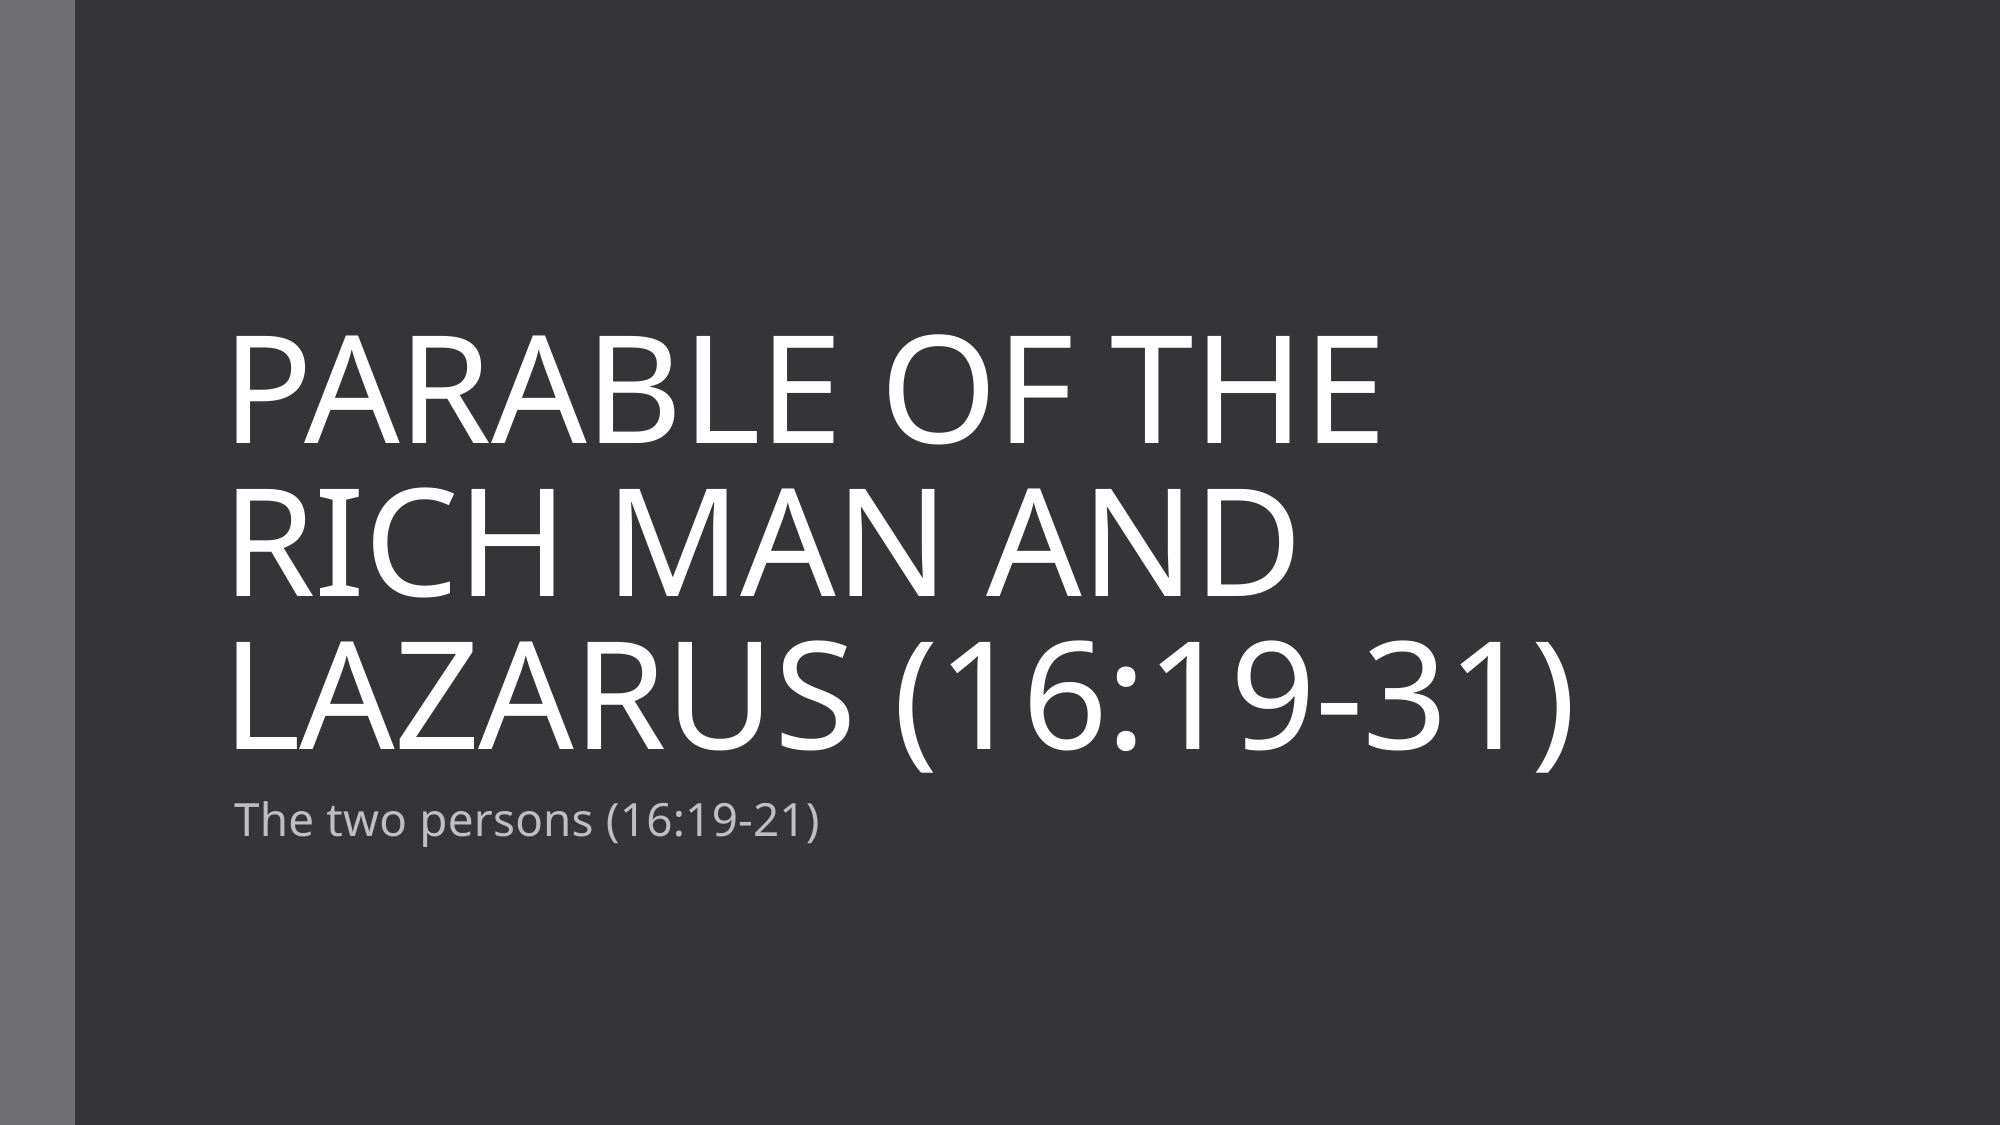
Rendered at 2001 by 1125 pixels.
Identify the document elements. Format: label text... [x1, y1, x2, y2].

title PARABLE OF THE RICH MAN AND LAZARUS (16:19-31) [206, 124, 1752, 787]
subtitle The two persons (16:19-21) [206, 787, 1752, 1066]
